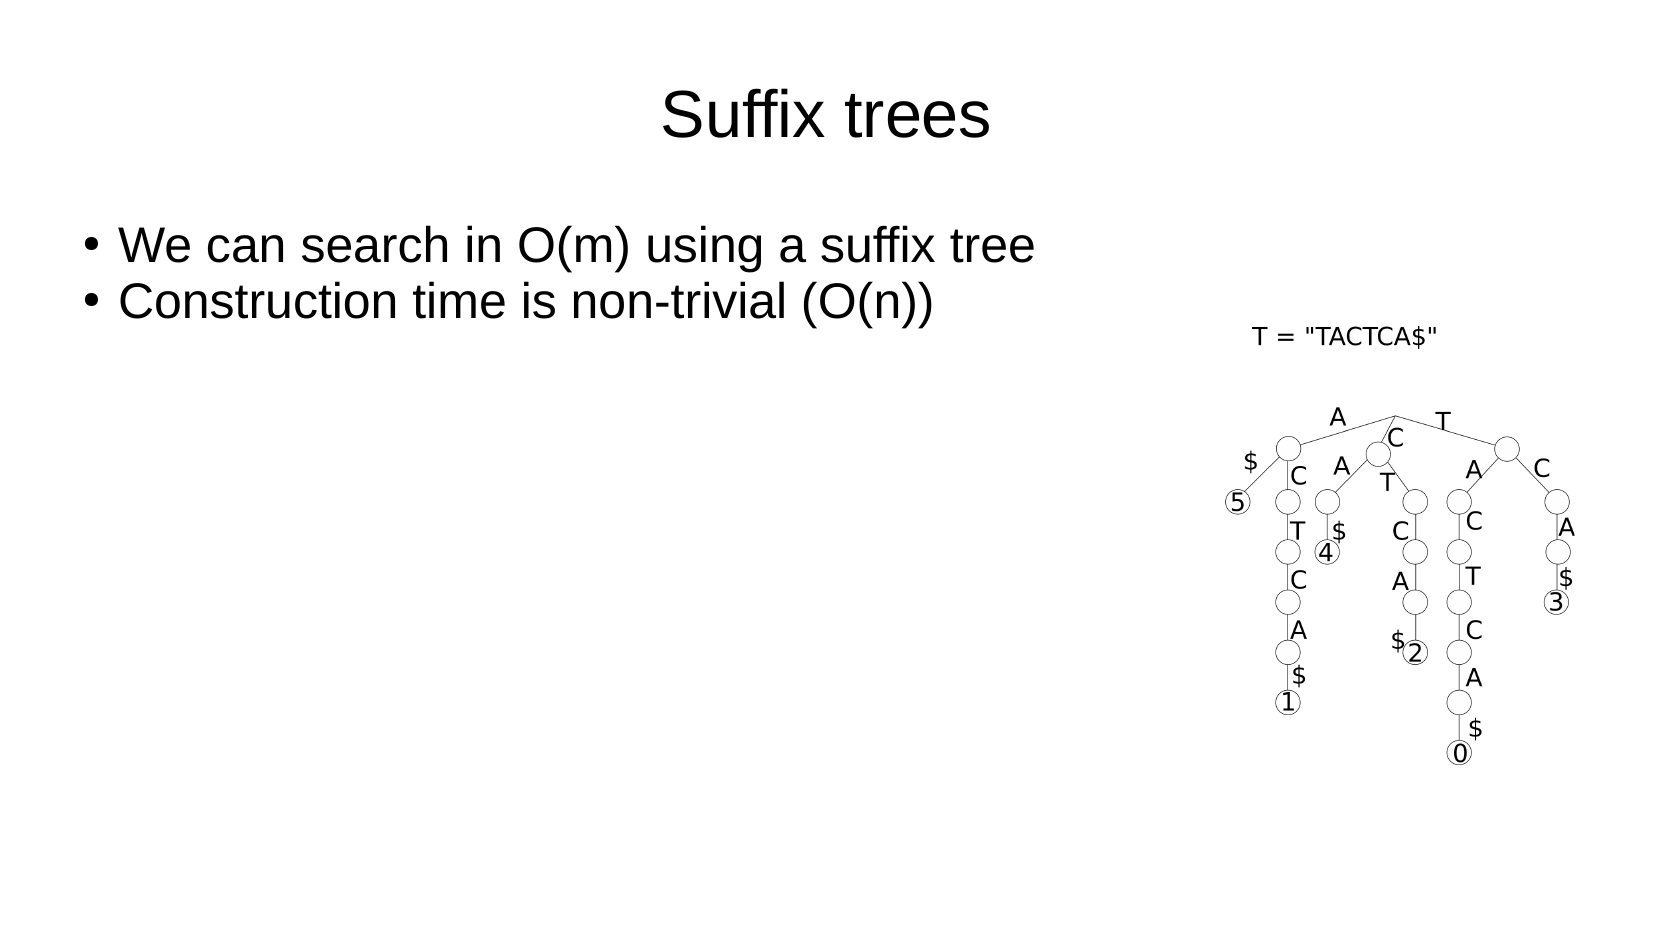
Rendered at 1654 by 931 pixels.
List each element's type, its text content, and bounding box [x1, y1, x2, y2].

picture [1241, 287, 1450, 352]
subtitle We can search in O(m) using a suffix tree Construction time is non-trivial (O(n)) [82, 217, 1571, 758]
picture [1149, 356, 1575, 765]
title Suffix trees [82, 37, 1571, 193]
